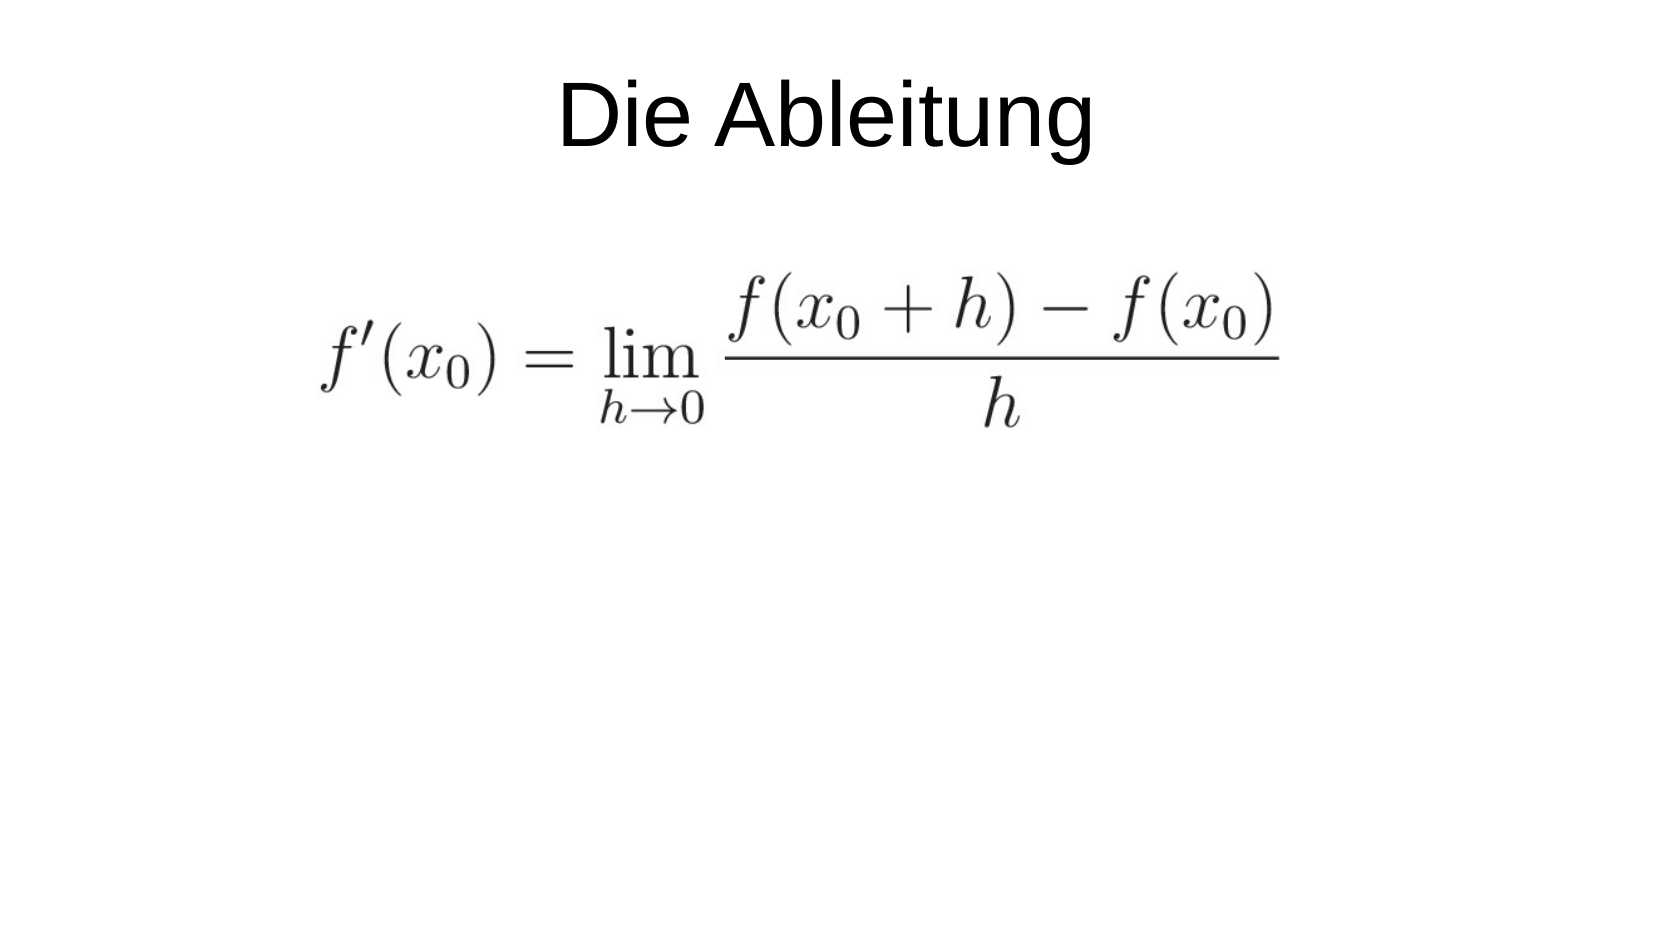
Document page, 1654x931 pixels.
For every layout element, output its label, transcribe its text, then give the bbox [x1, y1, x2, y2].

title Die Ableitung [82, 37, 1571, 193]
picture [306, 268, 1282, 433]
